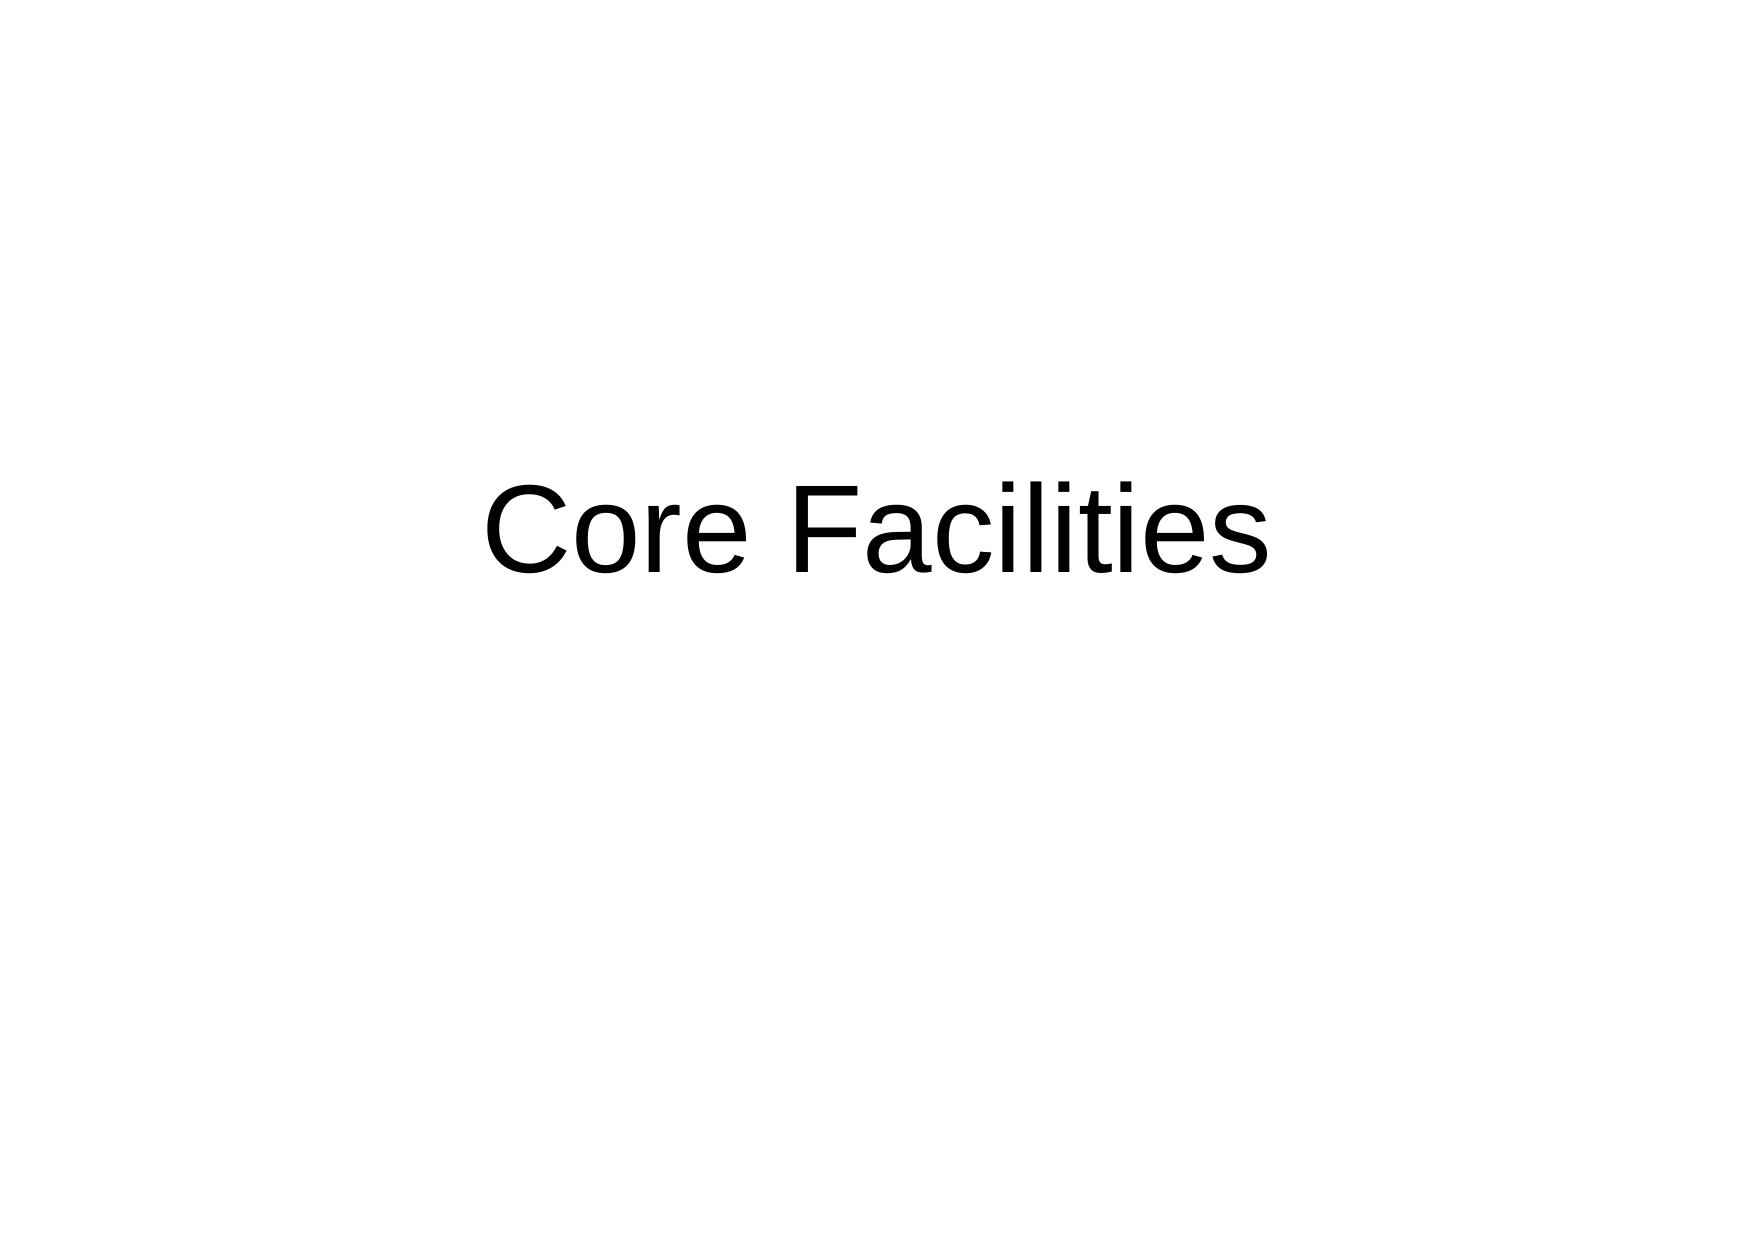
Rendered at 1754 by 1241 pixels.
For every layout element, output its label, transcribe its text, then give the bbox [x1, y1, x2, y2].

subtitle Core Facilities [87, 49, 1667, 1010]
